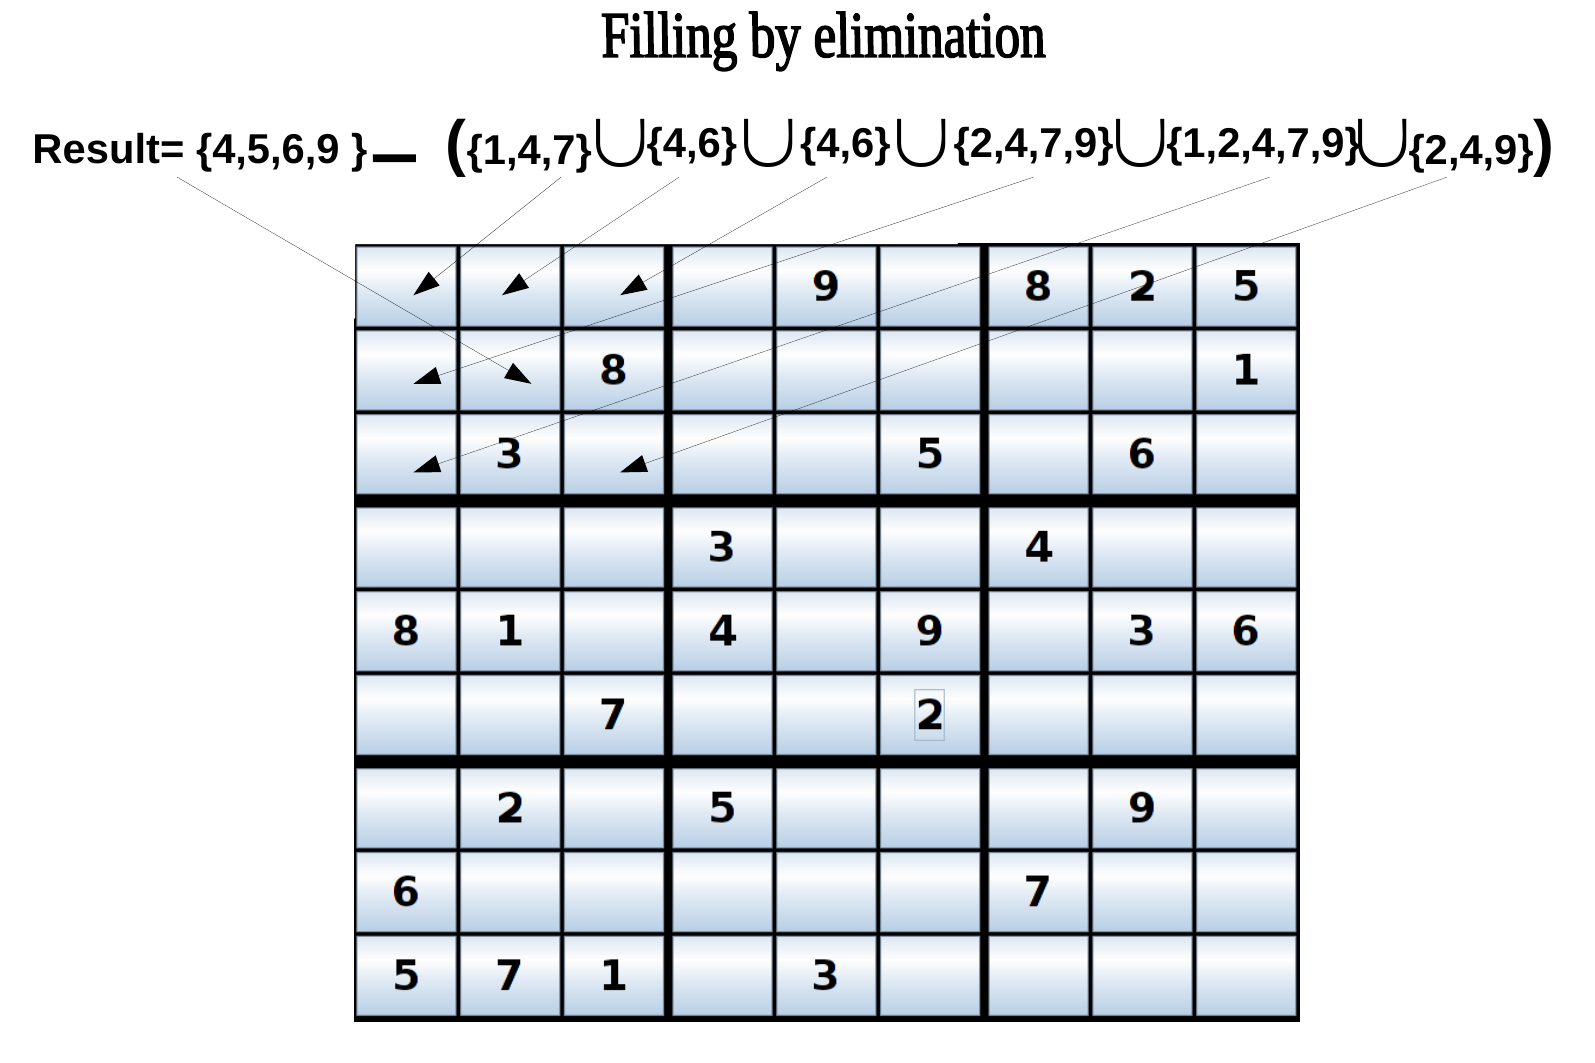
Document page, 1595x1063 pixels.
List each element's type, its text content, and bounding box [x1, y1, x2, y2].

text_box Filling by elimination [644, 11, 658, 57]
text_box ∪ [572, 101, 686, 200]
text_box Filling by elimination [966, 20, 994, 58]
text_box Filling by elimination [996, 26, 1019, 58]
text_box {4,6} [631, 112, 720, 201]
text_box ({1,4,7} [431, 100, 650, 189]
text_box Filling by elimination [945, 26, 966, 58]
text_box Filling by elimination [865, 26, 904, 57]
text_box Filling by elimination [714, 23, 737, 71]
text_box ∪ [874, 101, 987, 201]
text_box Filling by elimination [836, 11, 850, 57]
text_box Filling by elimination [815, 26, 835, 58]
text_box Filling by elimination [687, 26, 712, 57]
text_box – [330, 75, 461, 207]
text_box {1,2,4,7,9} [1151, 112, 1334, 201]
picture [354, 243, 1300, 1022]
text_box Filling by elimination [658, 11, 672, 57]
text_box Filling by elimination [919, 26, 944, 57]
text_box Filling by elimination [1021, 26, 1046, 57]
text_box {2,4,9}) [1393, 100, 1595, 190]
text_box Filling by elimination [775, 26, 801, 71]
text_box {4,6} [785, 112, 874, 201]
text_box Filling by elimination [602, 14, 628, 57]
text_box {2,4,7,9} [938, 112, 1092, 201]
text_box ∪ [1092, 101, 1205, 201]
text_box Filling by elimination [749, 11, 774, 58]
text_box ∪ [720, 101, 833, 201]
text_box ∪ [1334, 101, 1447, 201]
text_box Result= {4,5,6,9 } [17, 118, 384, 208]
